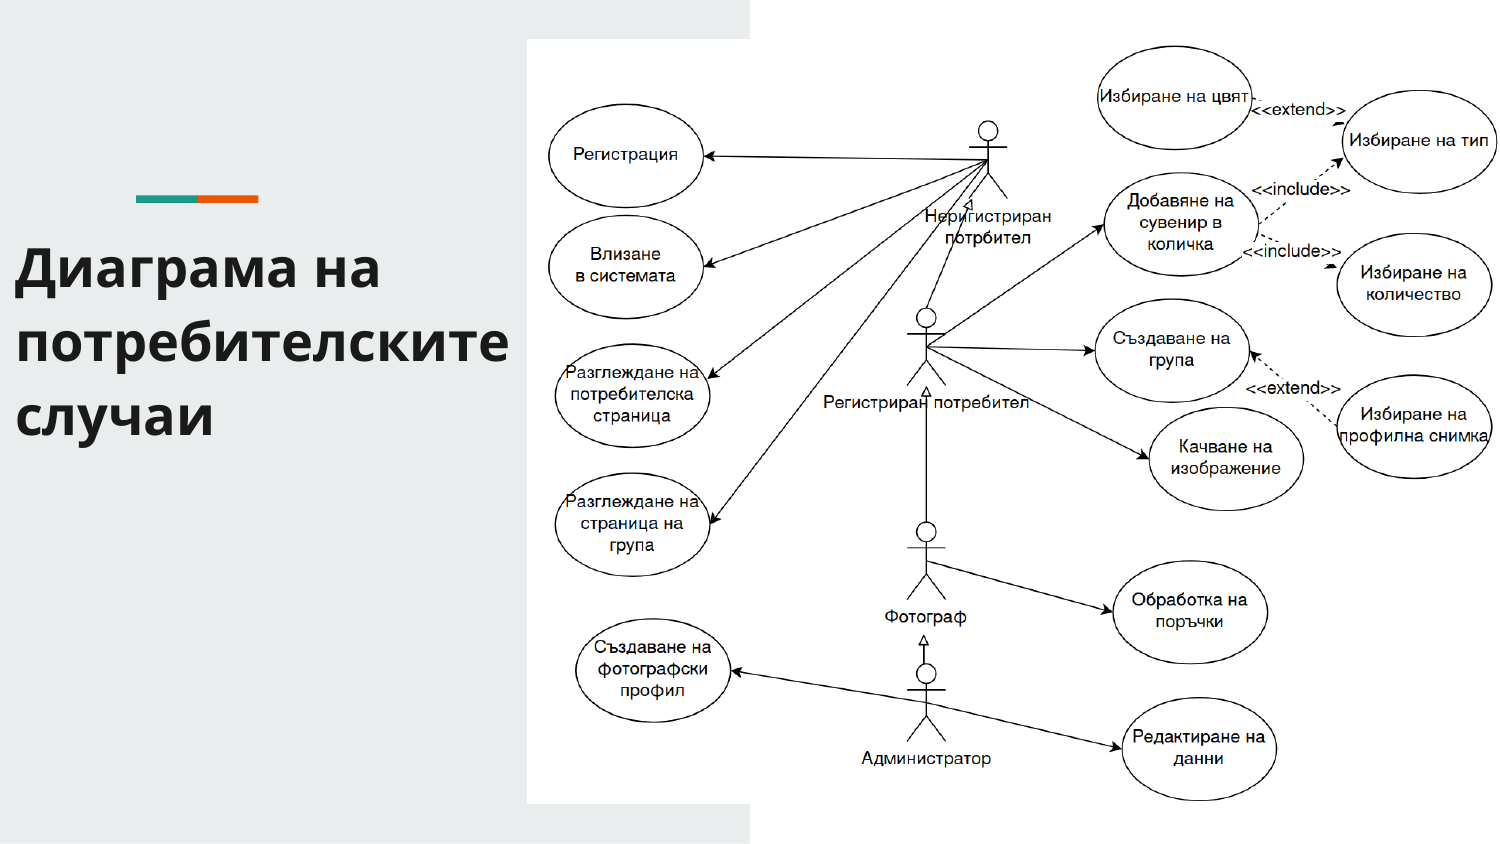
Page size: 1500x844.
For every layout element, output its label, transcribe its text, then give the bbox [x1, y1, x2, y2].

title Диаграма на потребителските случаи [0, 214, 528, 492]
picture [527, 39, 1500, 804]
